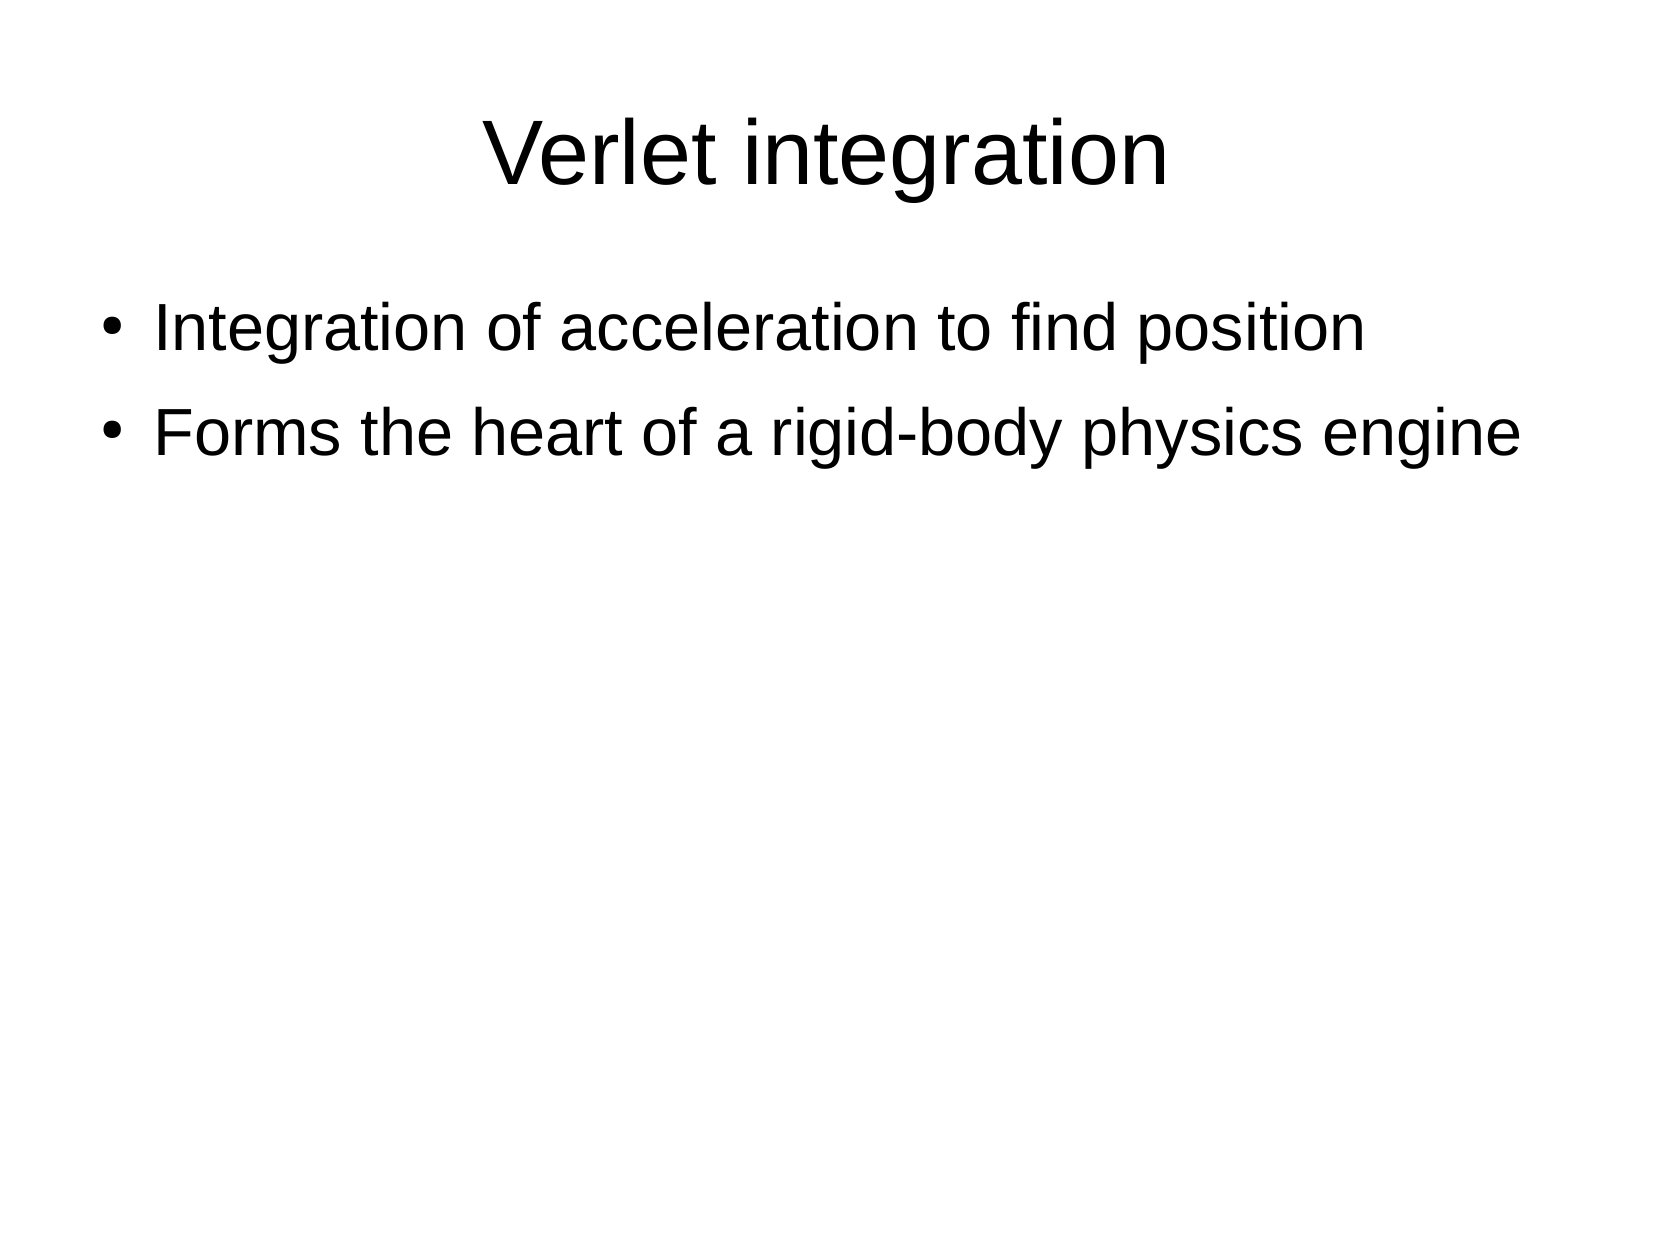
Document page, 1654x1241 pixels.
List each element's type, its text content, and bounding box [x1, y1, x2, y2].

list Integration of acceleration to find position Forms the heart of a rigid-body physics engine [82, 290, 1571, 1010]
title Verlet integration [82, 49, 1571, 257]
